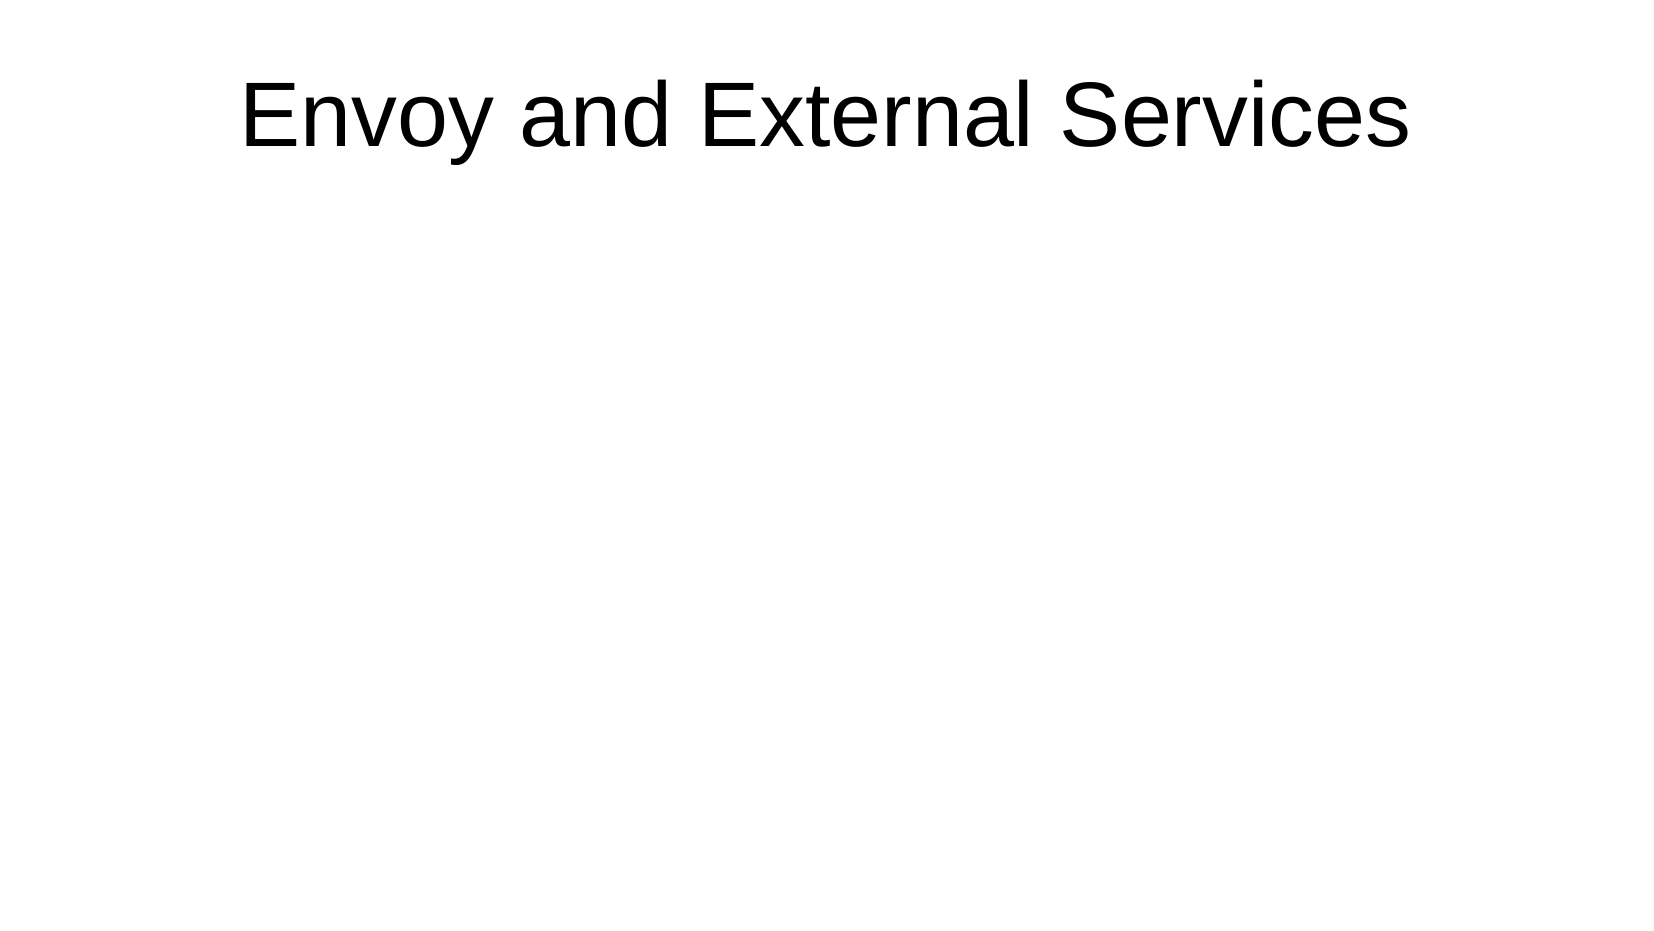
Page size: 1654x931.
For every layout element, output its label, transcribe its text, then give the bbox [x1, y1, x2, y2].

title Envoy and External Services [82, 37, 1571, 193]
